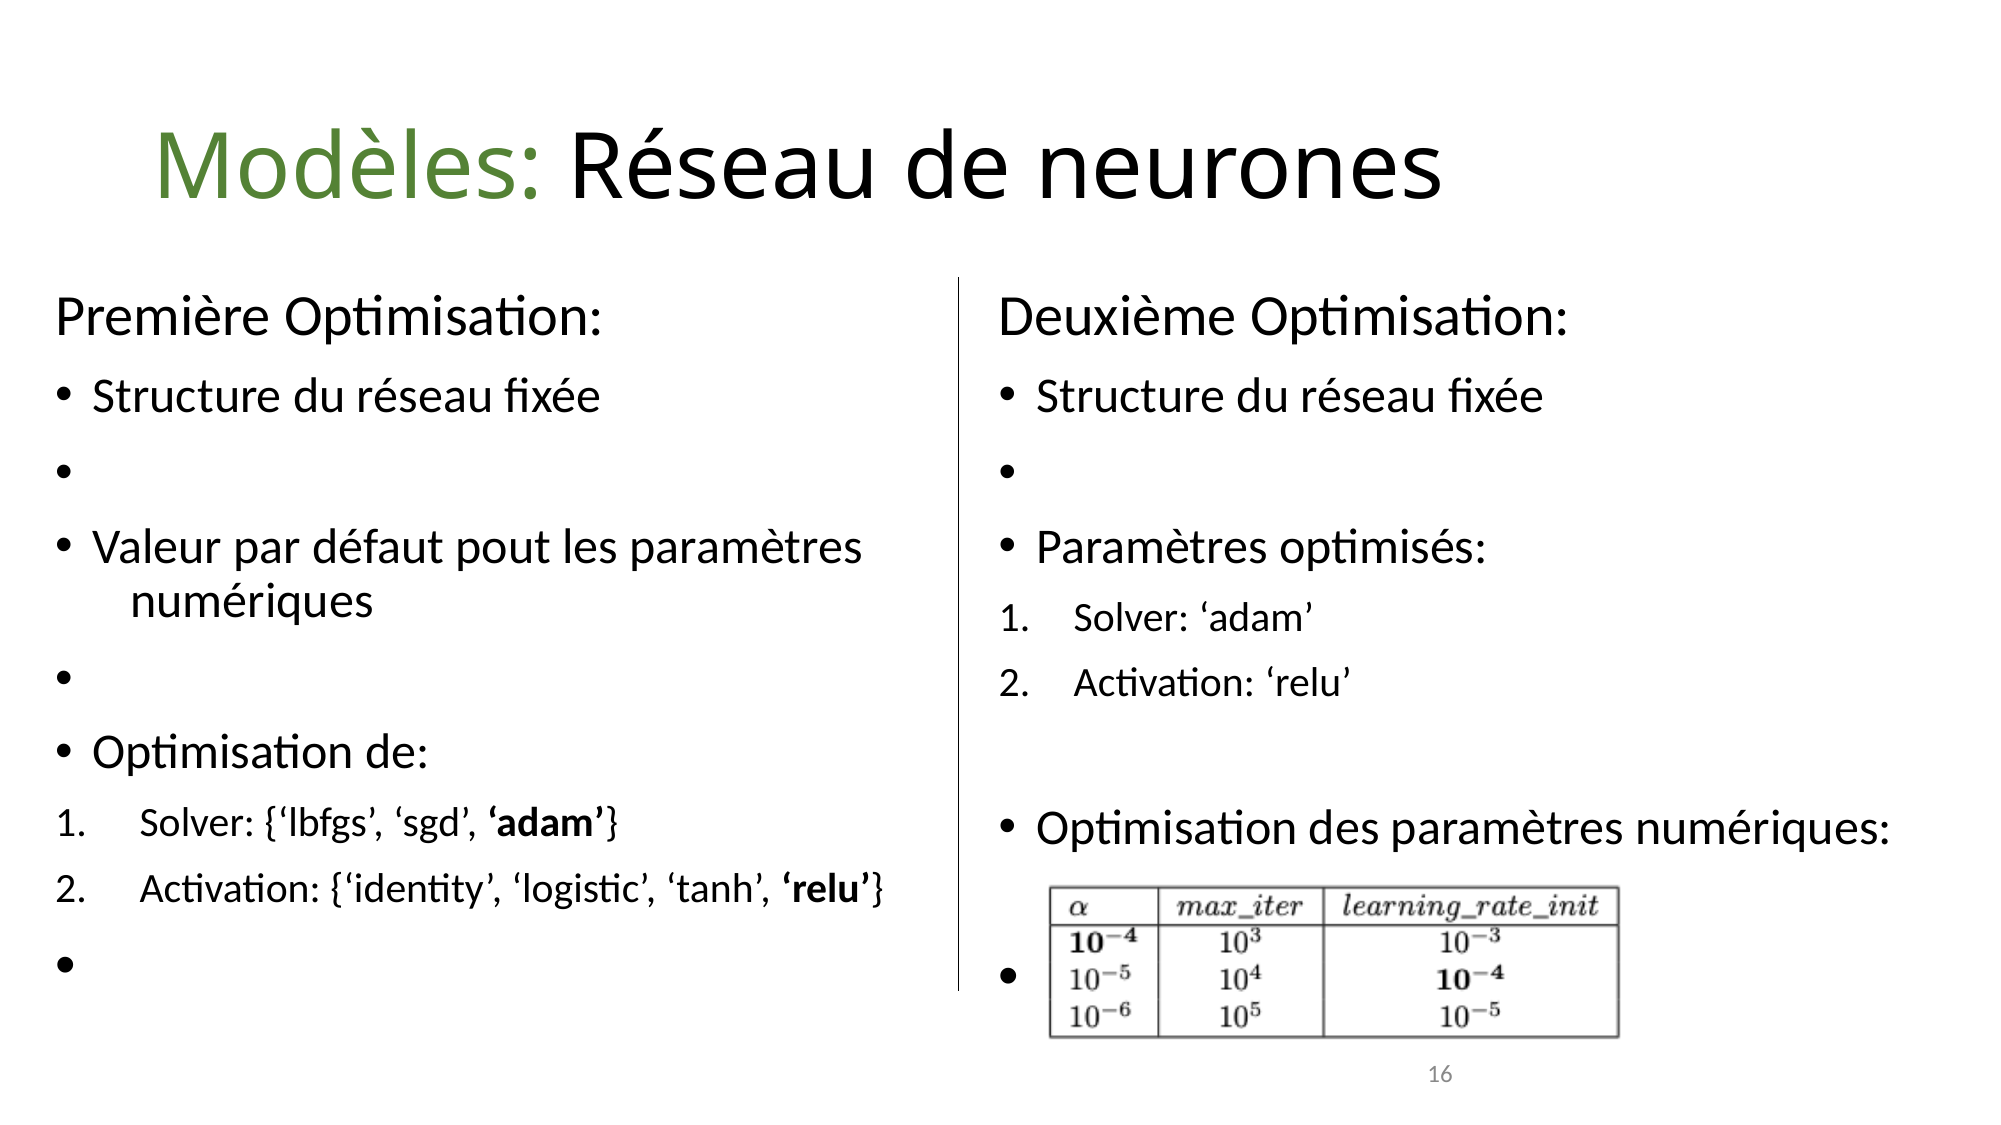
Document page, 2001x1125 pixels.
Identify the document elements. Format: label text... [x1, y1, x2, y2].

text_box [1412, 1042, 1863, 1103]
title Modèles: Réseau de neurones [137, 59, 1863, 278]
picture [1033, 879, 1639, 1050]
list Première Optimisation: Structure du réseau fixée Valeur par défaut pout les paramètres numériques Optimisation de: Solver: {‘lbfgs’, ‘sgd’, ‘adam’} Activation: {‘identity’, ‘logistic’, ‘tanh’, ‘relu’} [40, 277, 932, 998]
text_box Deuxième Optimisation: Structure du réseau fixée Paramètres optimisés: Solver: ‘adam’ Activation: ‘relu’ Optimisation des paramètres numériques: [983, 277, 1938, 996]
